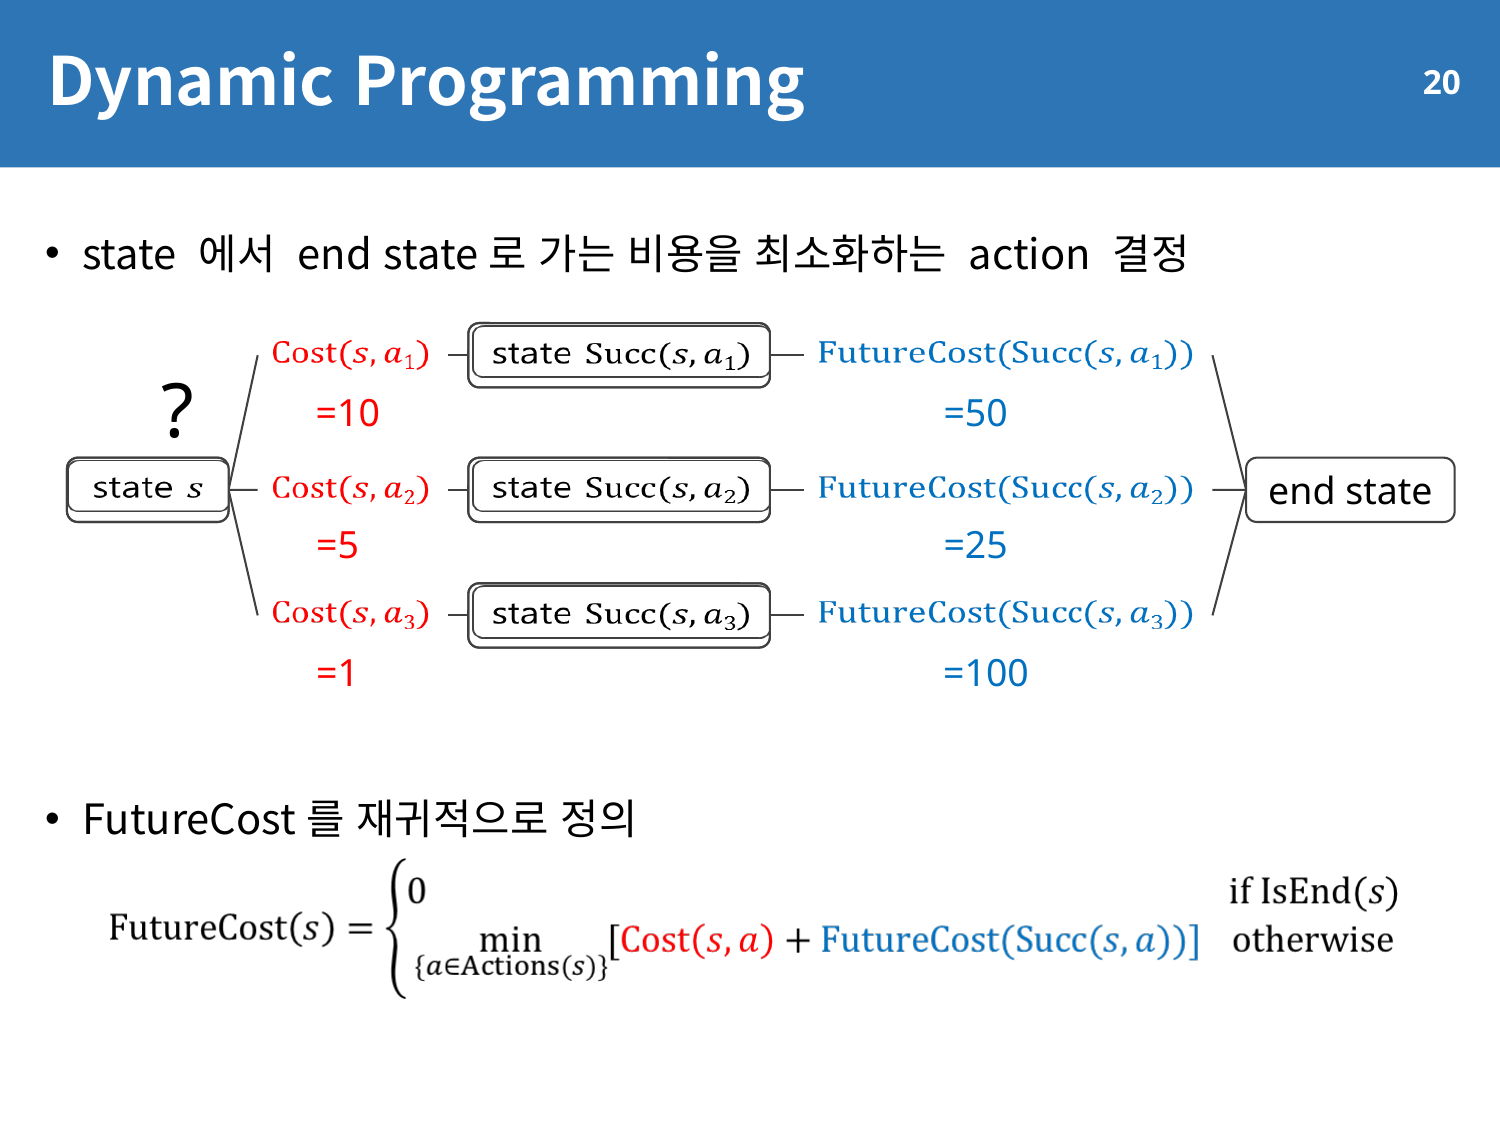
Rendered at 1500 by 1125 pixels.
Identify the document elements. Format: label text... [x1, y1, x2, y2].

text_box [257, 326, 448, 384]
text_box [66, 457, 229, 522]
text_box end state [1246, 457, 1455, 522]
list state 에서 end state로 가는 비용을 최소화하는 action 결정 FutureCost를 재귀적으로 정의 [30, 210, 1476, 1100]
text_box [803, 326, 1213, 384]
text_box [468, 583, 770, 648]
title Dynamic Programming [32, 20, 1476, 148]
text_box [468, 457, 770, 523]
text_box =25 [928, 513, 1024, 574]
text_box =100 [928, 641, 1045, 702]
text_box =1 [301, 641, 374, 702]
slide_number <number> [1273, 53, 1476, 114]
text_box =50 [928, 381, 1024, 442]
text_box [99, 854, 1409, 1000]
text_box =10 [300, 381, 396, 442]
text_box [257, 586, 448, 645]
text_box [803, 461, 1213, 519]
text_box [468, 323, 770, 388]
text_box ? [146, 355, 210, 460]
text_box [803, 586, 1213, 645]
text_box =5 [301, 513, 374, 574]
text_box [257, 461, 448, 519]
